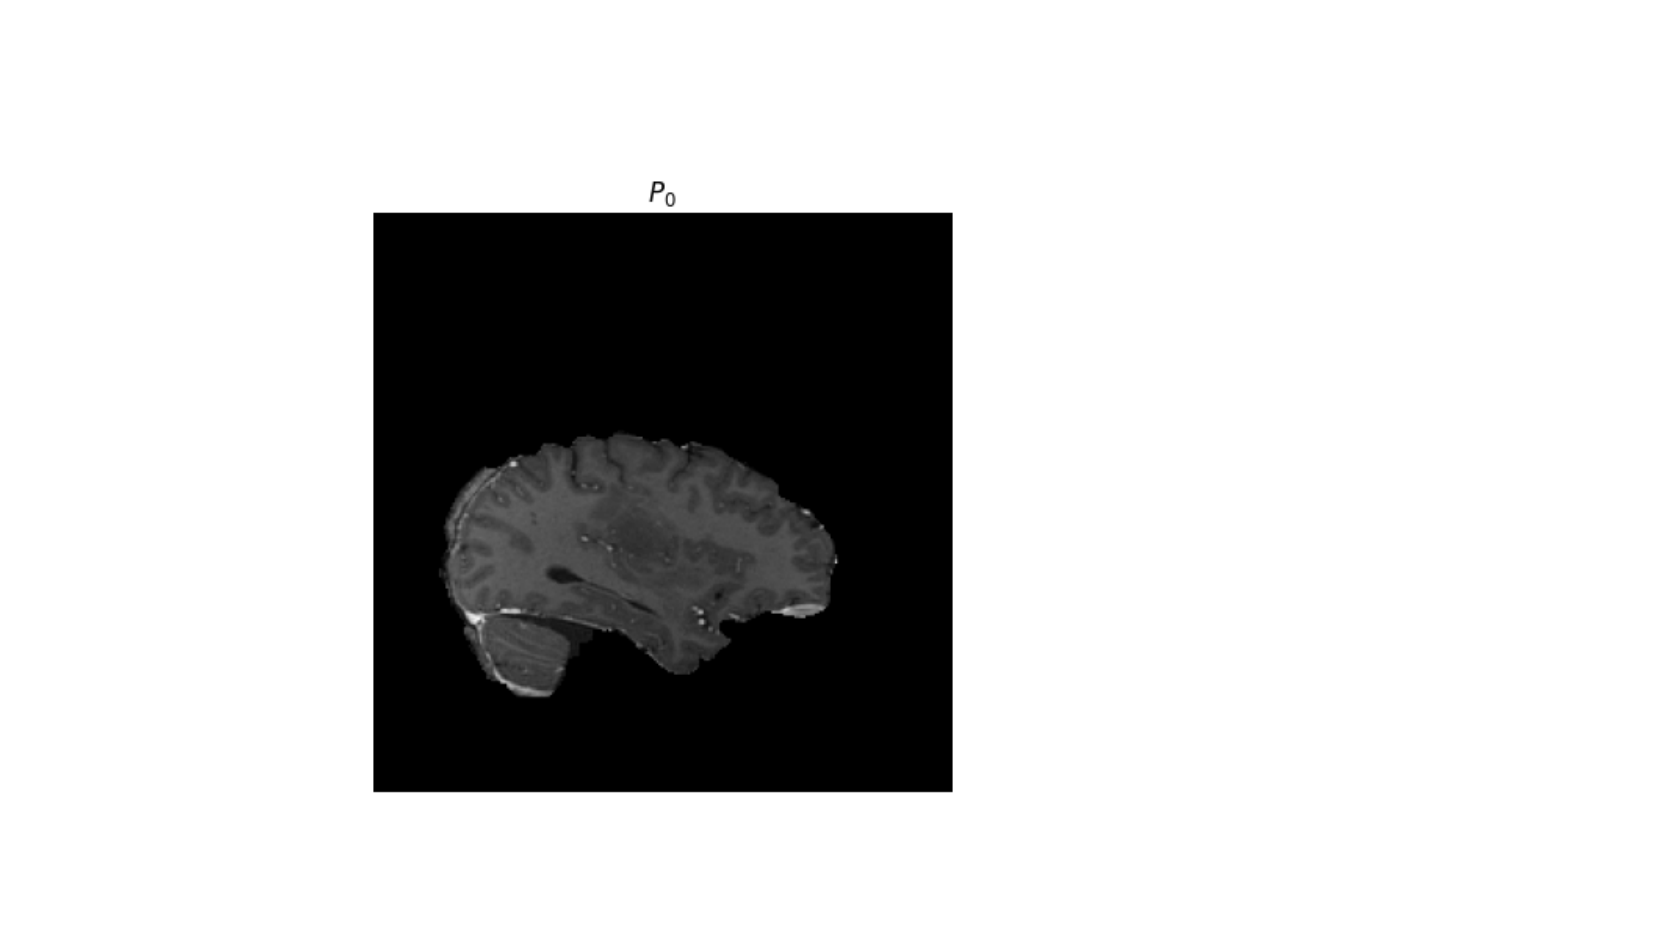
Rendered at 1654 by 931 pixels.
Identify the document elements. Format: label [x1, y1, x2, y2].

picture [358, 163, 967, 808]
